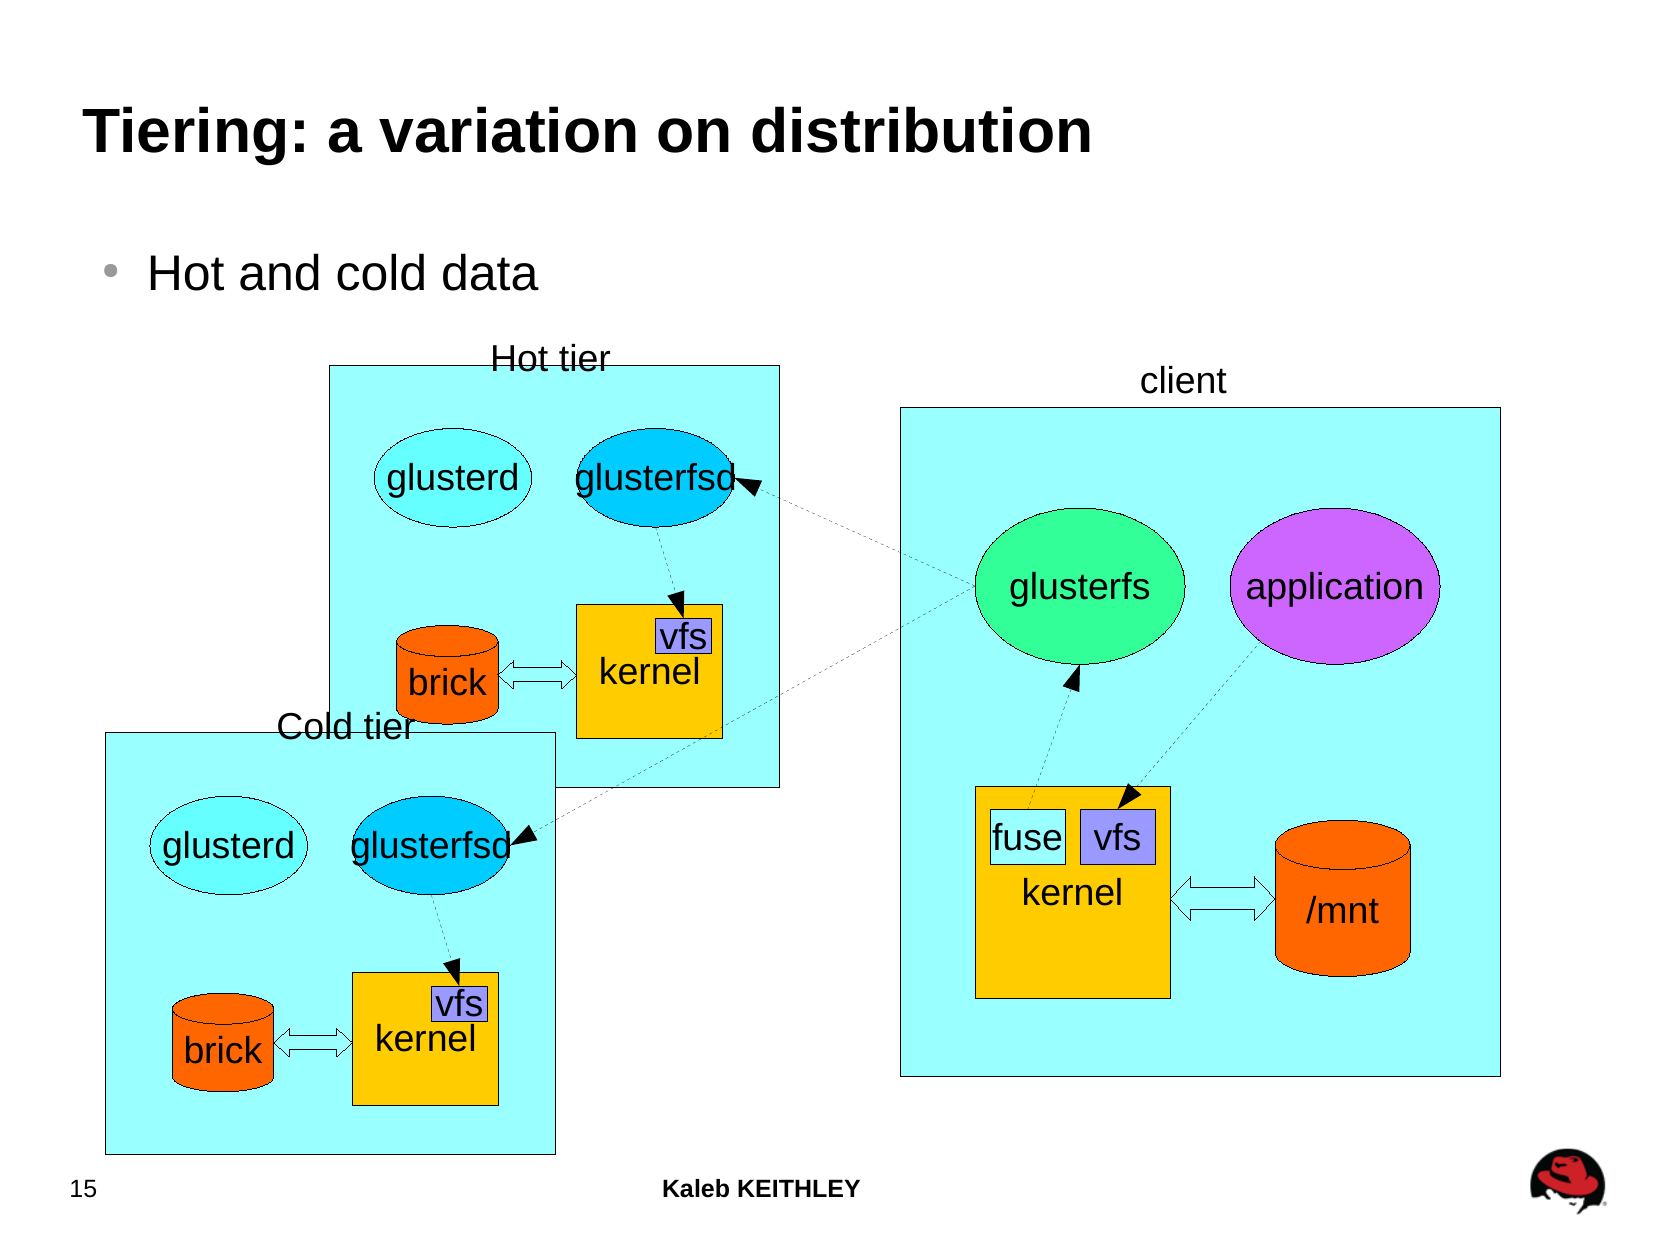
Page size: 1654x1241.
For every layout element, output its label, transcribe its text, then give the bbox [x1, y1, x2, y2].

text_box kernel [352, 972, 499, 1106]
text_box kernel [975, 786, 1171, 999]
text_box fuse [990, 809, 1066, 865]
text_box Hot tier [475, 330, 646, 387]
text_box glusterd [374, 428, 532, 528]
text_box Cold tier [251, 697, 466, 755]
text_box glusterfsd [352, 796, 508, 895]
text_box [105, 365, 780, 1155]
text_box vfs [1080, 809, 1156, 865]
picture [1529, 1146, 1613, 1224]
text_box brick [396, 625, 499, 723]
text_box glusterfs [975, 508, 1186, 665]
text_box glusterd [149, 796, 308, 895]
text_box kernel [576, 604, 723, 739]
title Tiering: a variation on distribution [82, 37, 1571, 226]
text_box vfs [431, 986, 488, 1022]
text_box vfs [655, 618, 712, 654]
text_box brick [172, 993, 274, 1092]
text_box client [1125, 351, 1259, 409]
text_box /mnt [1275, 820, 1411, 977]
list Hot and cold data [86, 244, 1576, 1039]
text_box glusterfsd [577, 428, 732, 528]
text_box application [1230, 508, 1441, 665]
text_box [900, 407, 1501, 1077]
